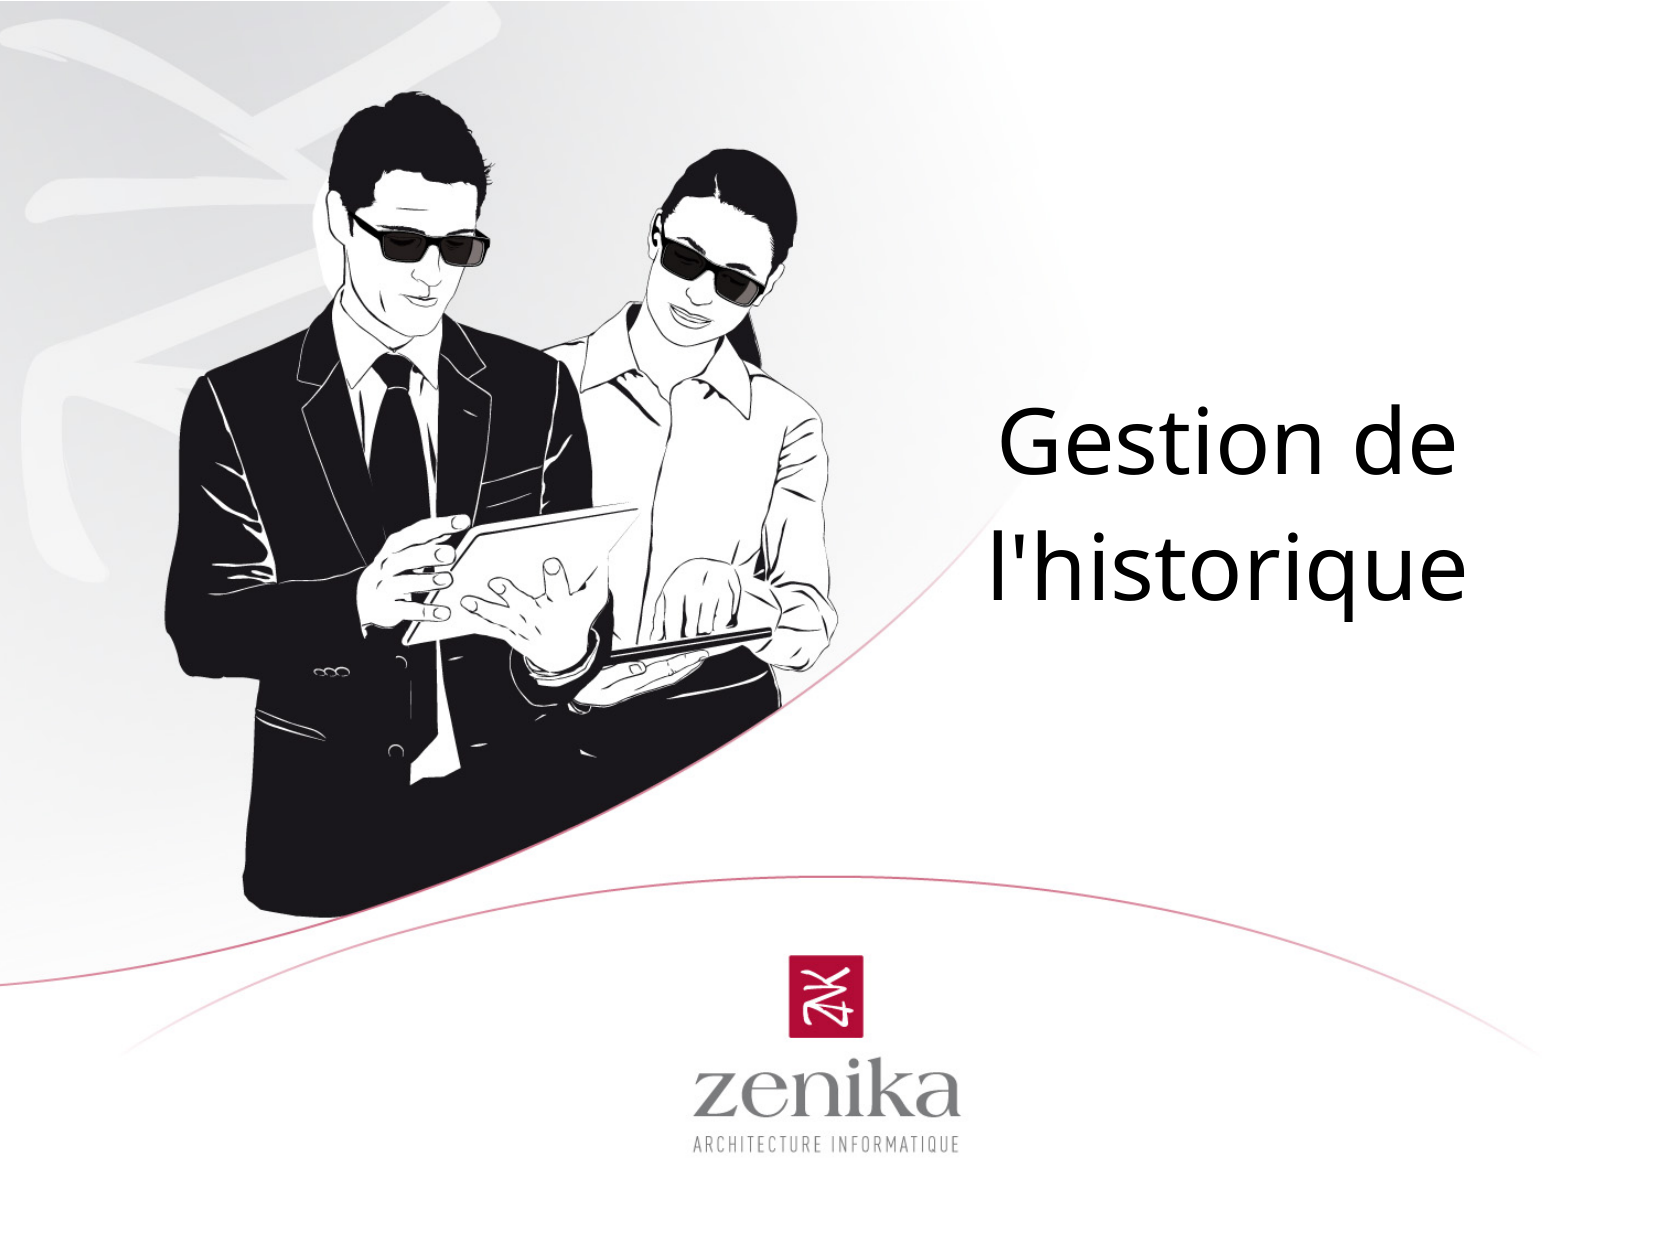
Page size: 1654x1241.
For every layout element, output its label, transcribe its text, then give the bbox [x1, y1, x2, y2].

title Gestion de l'historique [885, 320, 1571, 590]
subtitle [885, 590, 1571, 875]
picture [0, 1, 1652, 1241]
